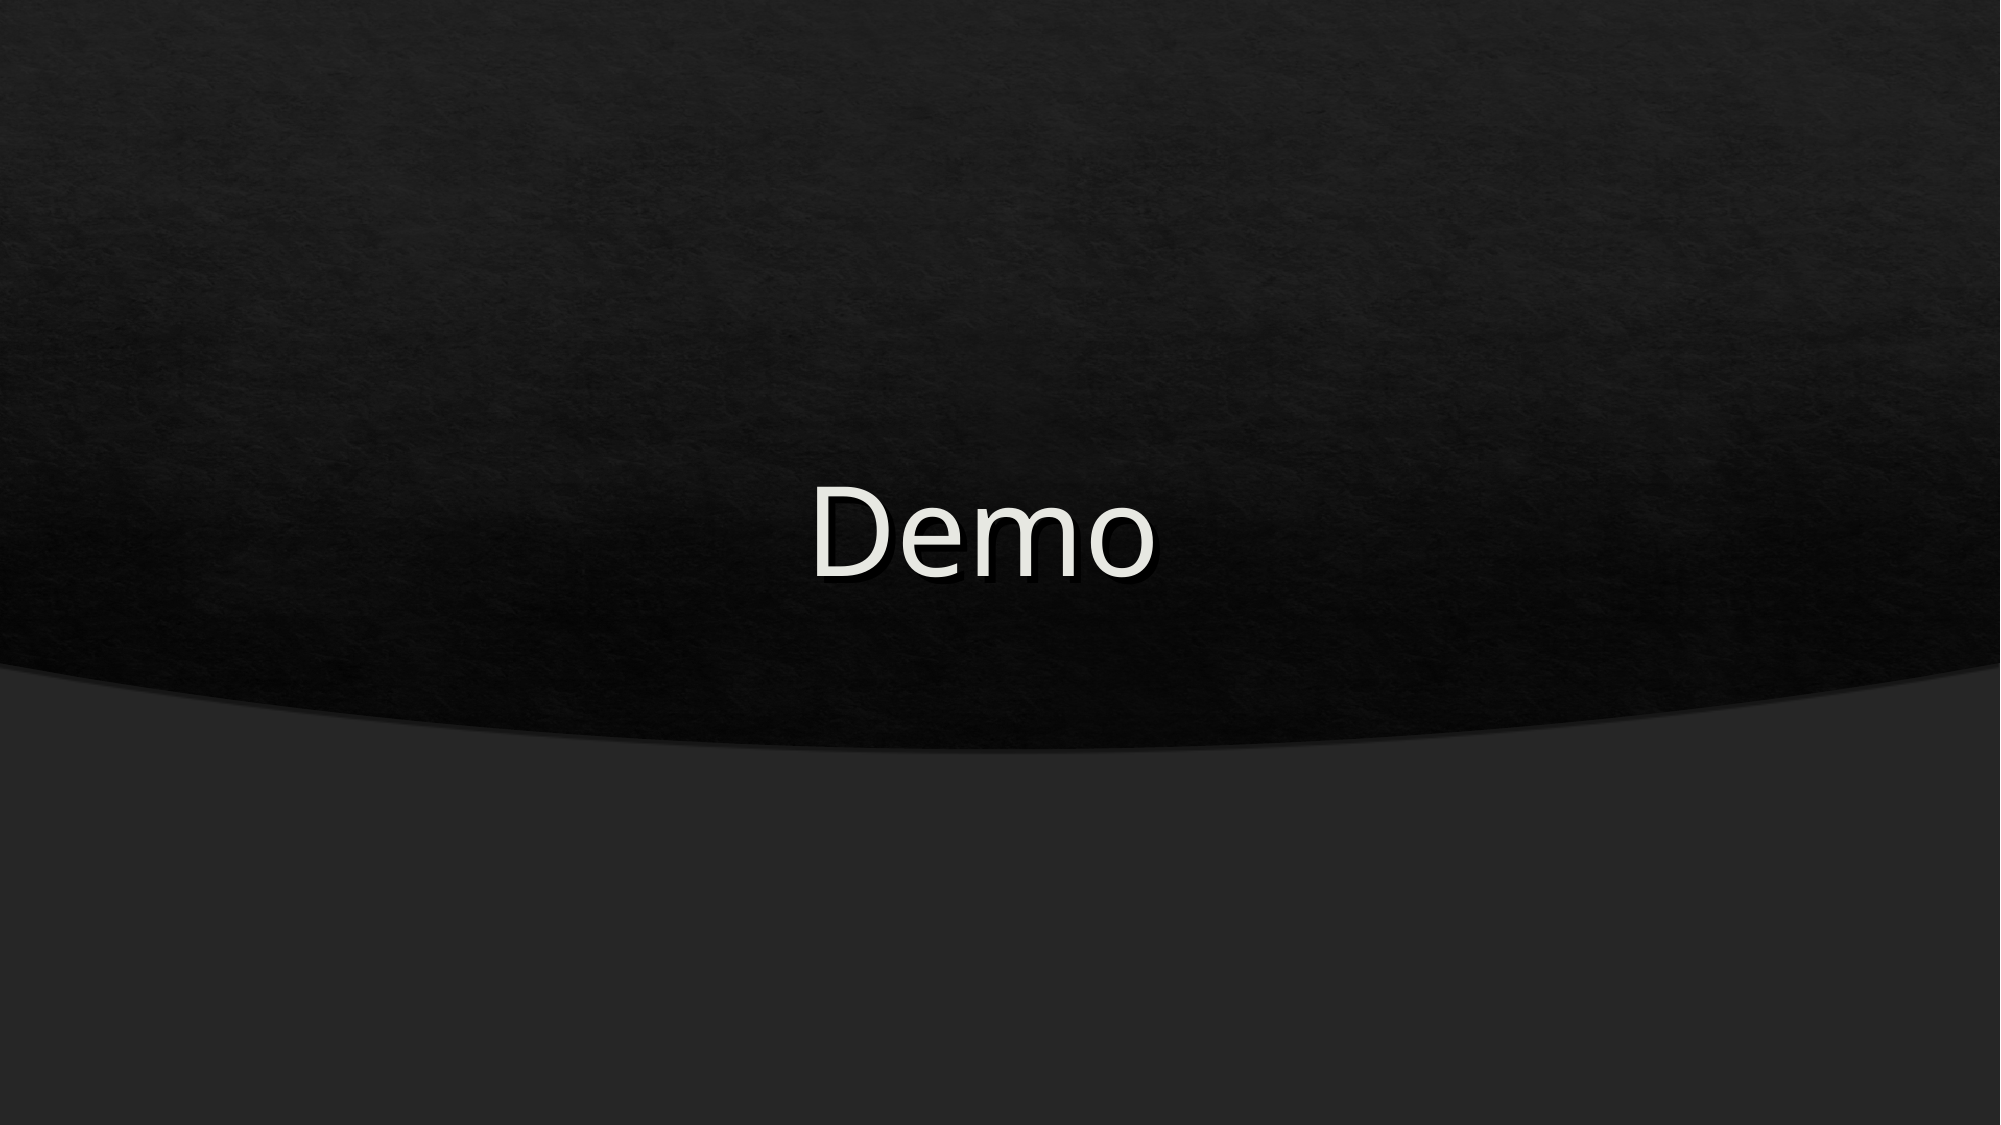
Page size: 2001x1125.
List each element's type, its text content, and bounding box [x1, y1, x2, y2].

title Demo [224, 205, 1774, 609]
text_box [0, 0, 2000, 1125]
